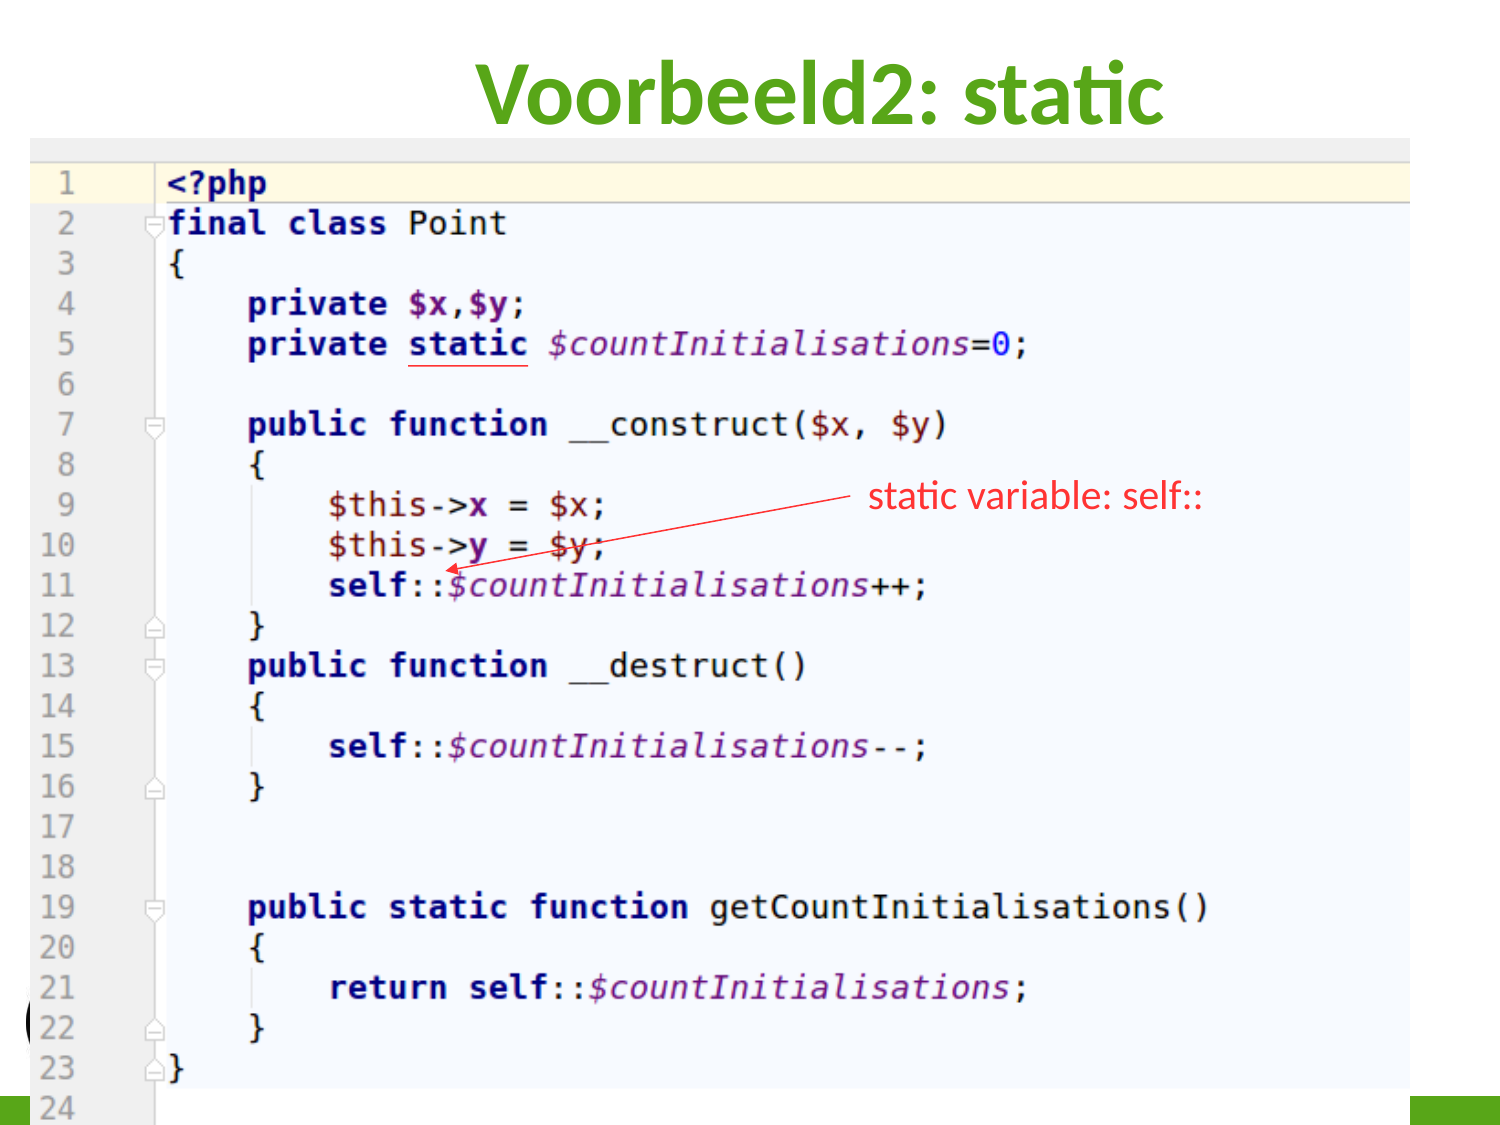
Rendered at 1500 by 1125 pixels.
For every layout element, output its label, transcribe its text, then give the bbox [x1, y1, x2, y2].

picture [26, 138, 1410, 1125]
text_box Voorbeeld2: static [201, 24, 1440, 151]
text_box static variable: self:: [853, 460, 1439, 565]
